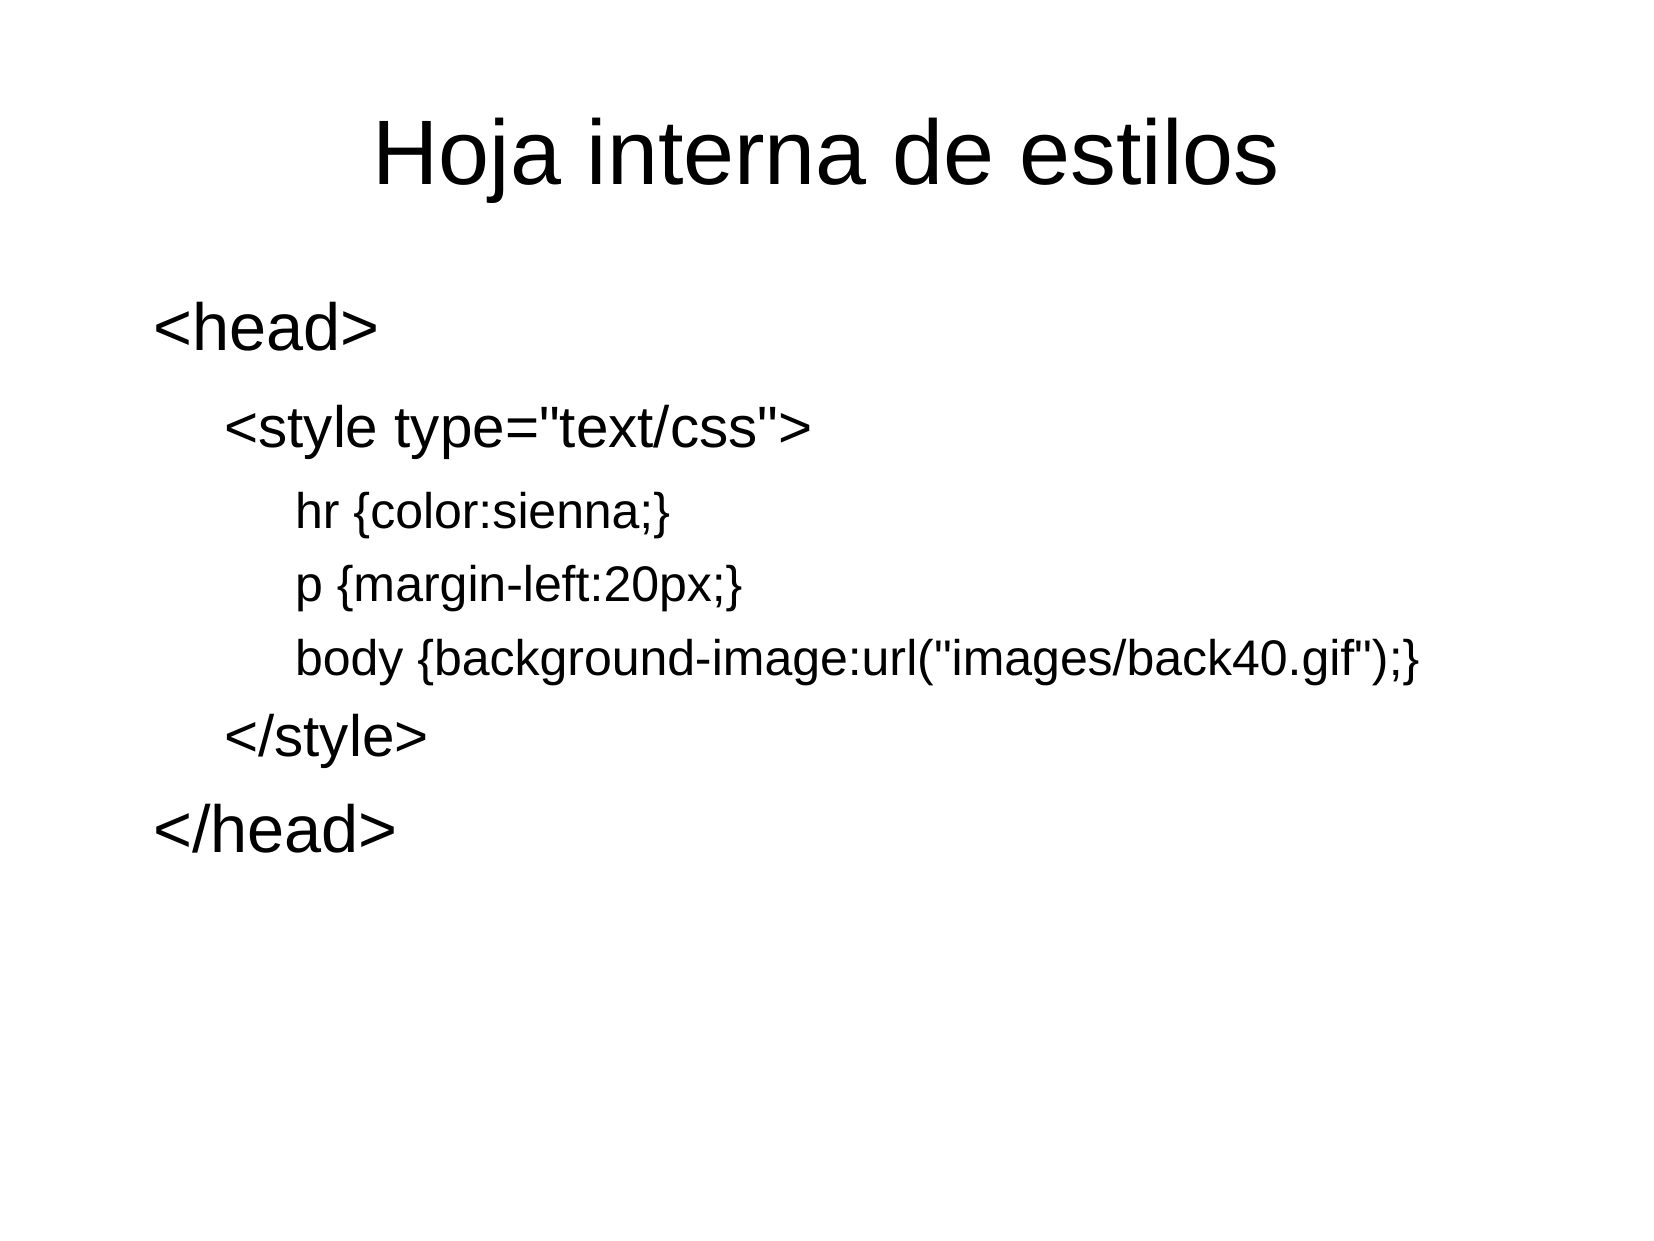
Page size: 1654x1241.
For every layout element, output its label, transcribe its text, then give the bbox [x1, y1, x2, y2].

title Hoja interna de estilos [82, 49, 1571, 257]
list <head> <style type="text/css"> hr {color:sienna;} p {margin-left:20px;} body {background-image:url("images/back40.gif");} </style> </head> [82, 290, 1538, 1010]
